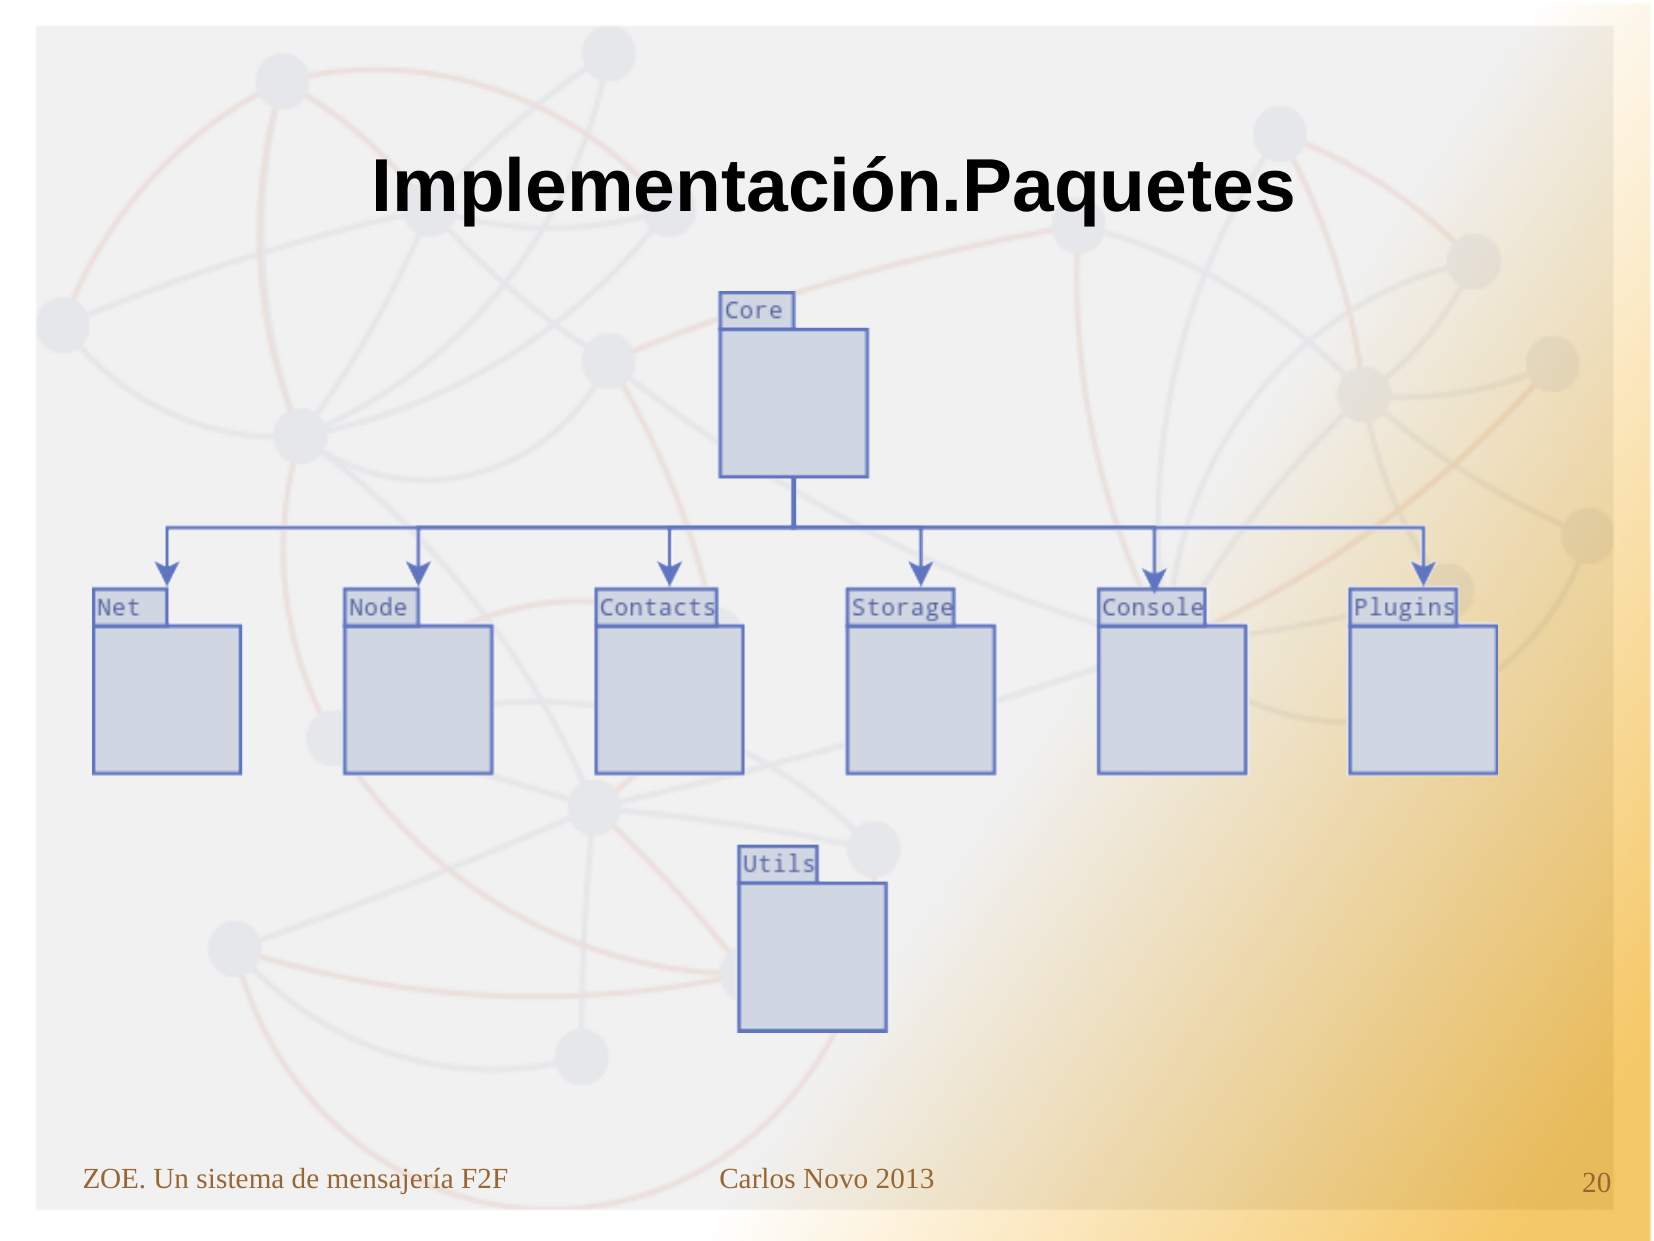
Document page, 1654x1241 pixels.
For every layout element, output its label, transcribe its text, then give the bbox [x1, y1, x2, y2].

picture [0, 0, 1654, 1241]
text_box Implementación.Paquetes [106, 141, 1562, 231]
